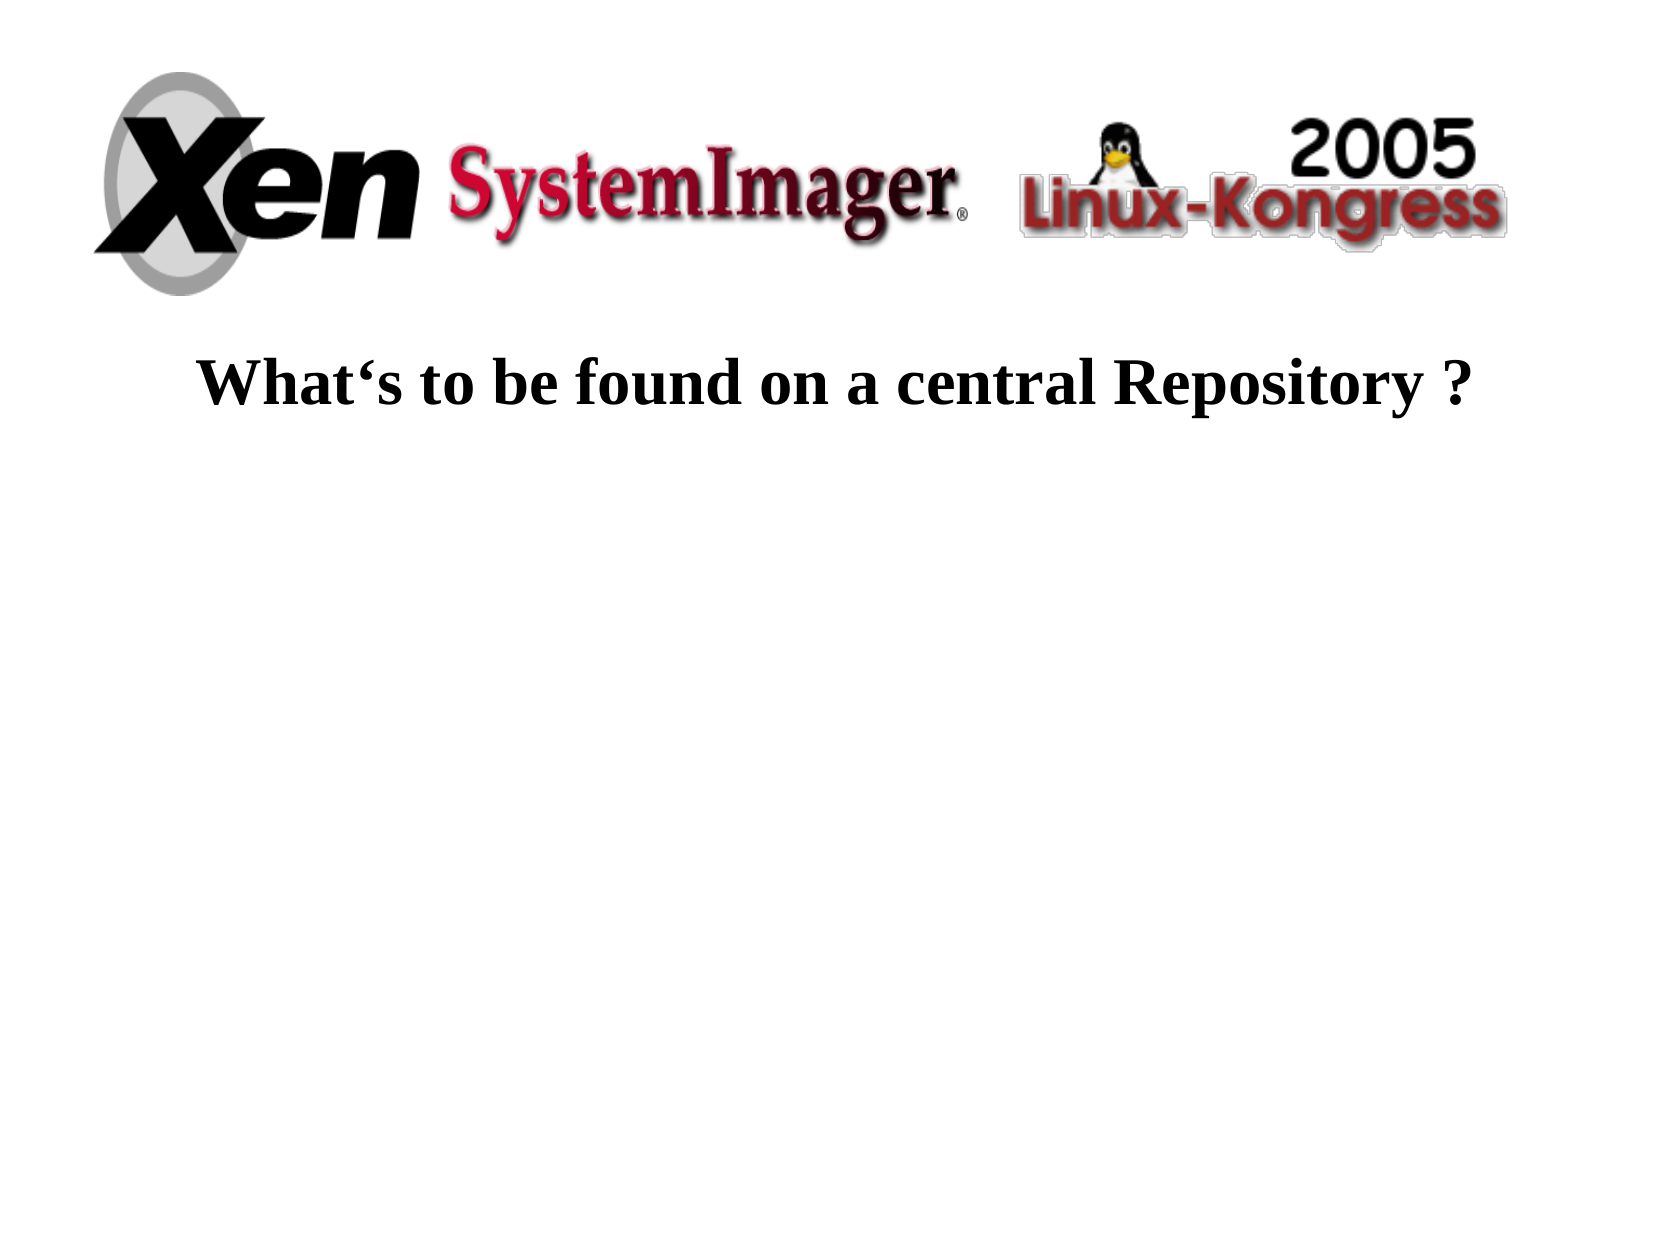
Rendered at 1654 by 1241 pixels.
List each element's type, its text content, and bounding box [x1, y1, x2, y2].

picture [93, 72, 420, 296]
picture [1006, 106, 1524, 265]
picture [445, 132, 971, 254]
list What‘s to be found on a central Repository ? [121, 344, 1534, 1127]
